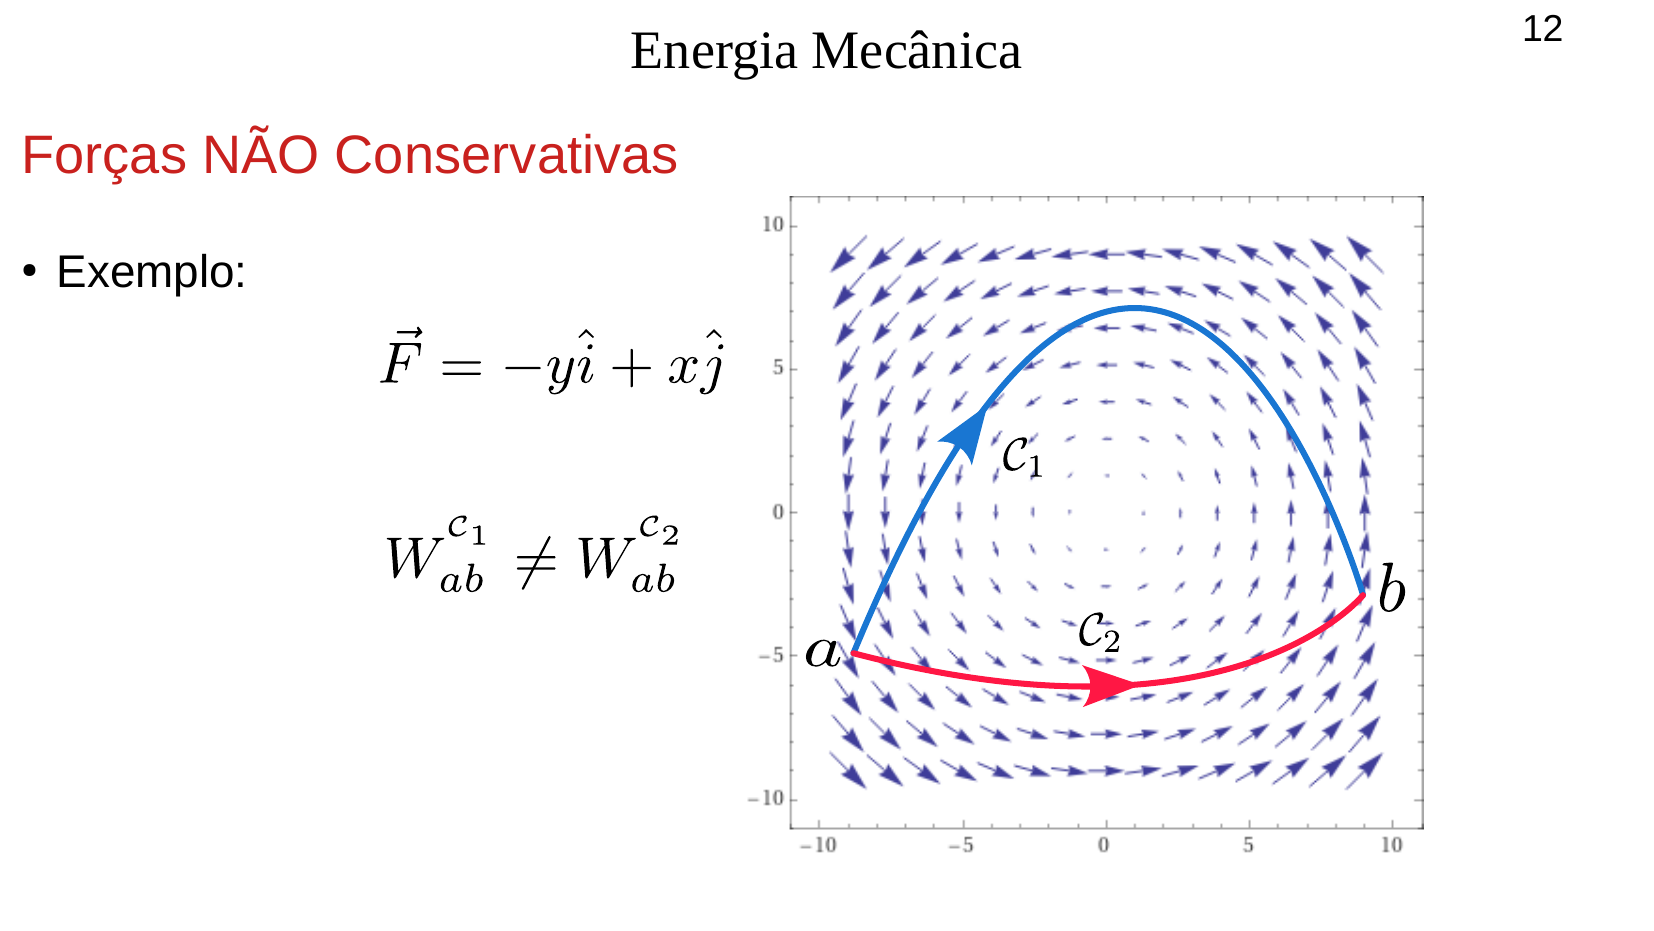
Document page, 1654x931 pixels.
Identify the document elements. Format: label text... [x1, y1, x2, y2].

picture [375, 324, 726, 397]
text_box Forças NÃO Conservativas Exemplo: [6, 117, 1644, 347]
text_box <number> [1507, 0, 1654, 71]
text_box Energia Mecânica [616, 0, 1038, 88]
picture [381, 513, 680, 595]
picture [747, 196, 1424, 860]
